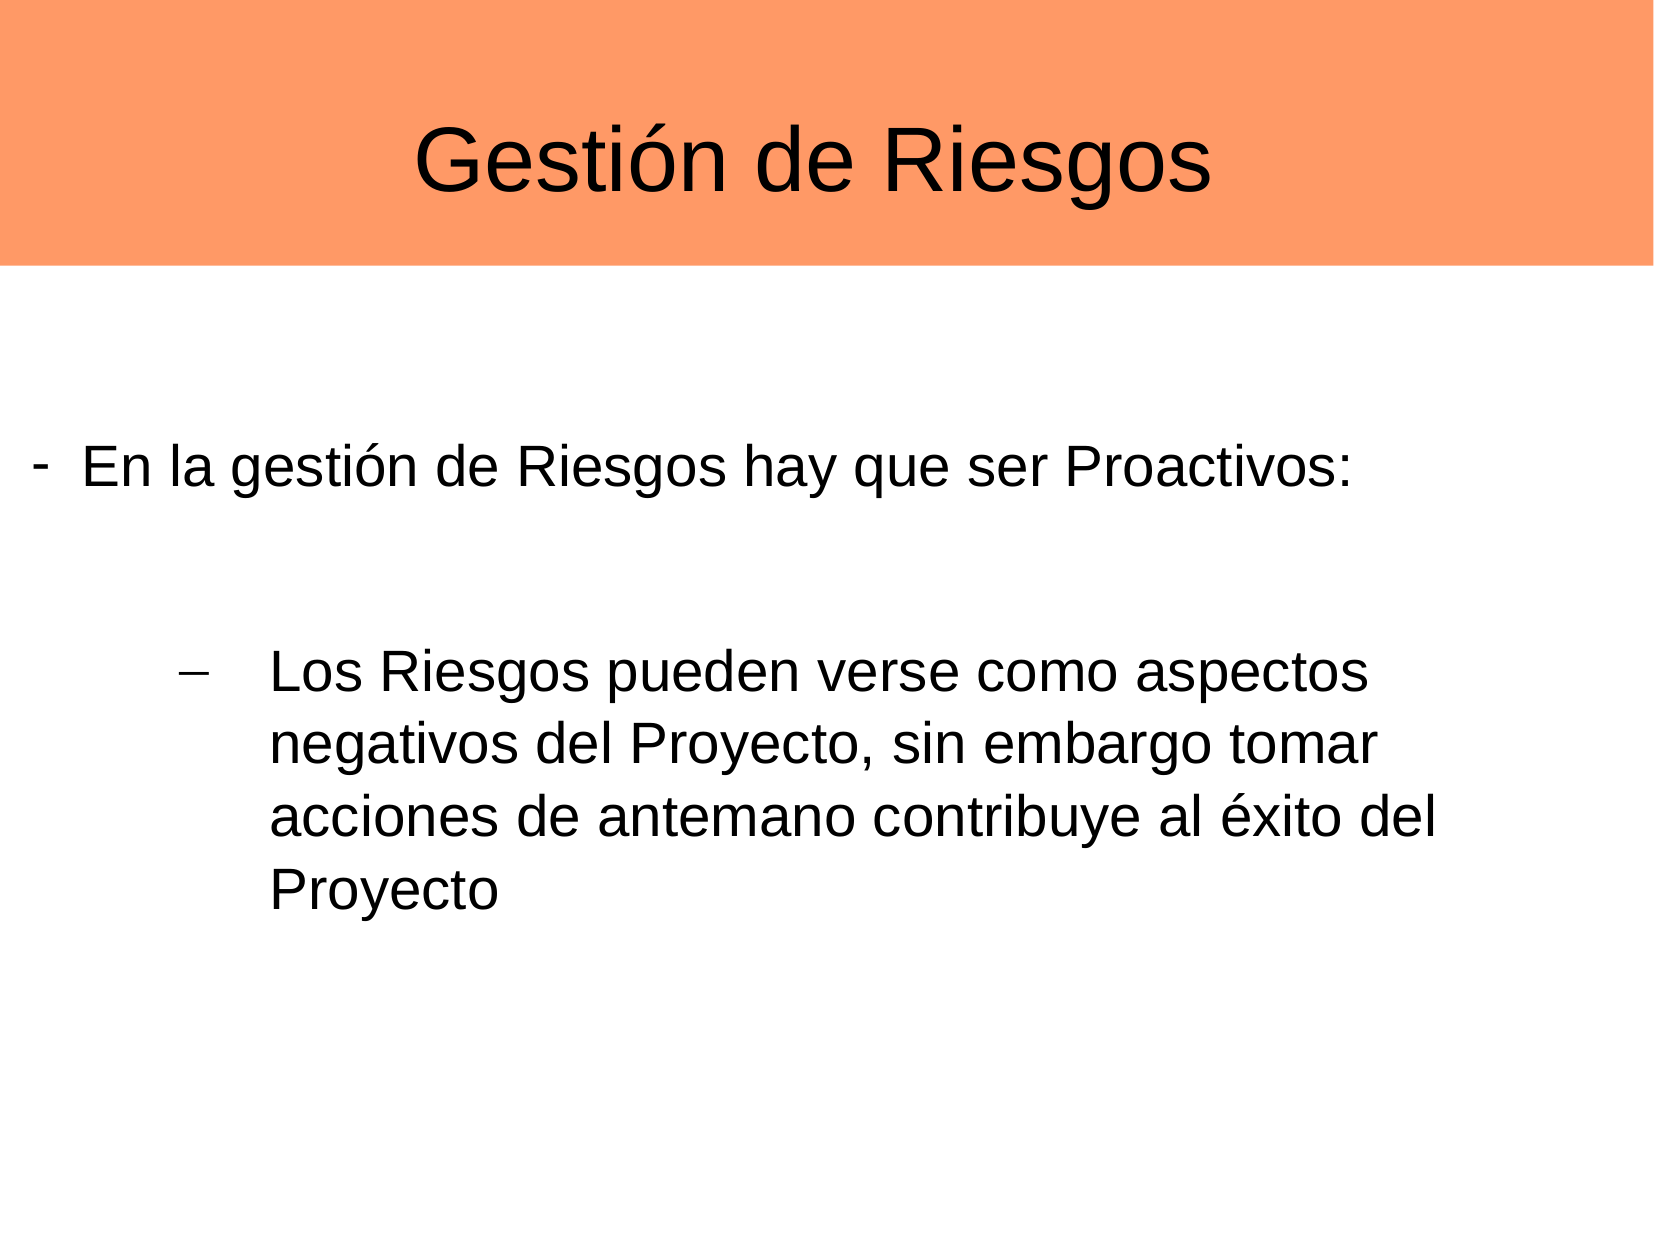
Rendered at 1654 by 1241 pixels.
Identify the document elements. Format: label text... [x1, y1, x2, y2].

text_box En la gestión de Riesgos hay que ser Proactivos: Los Riesgos pueden verse como aspectos negativos del Proyecto, sin embargo tomar acciones de antemano contribuye al éxito del Proyecto [29, 325, 1624, 1105]
text_box [0, 0, 1654, 266]
text_box Gestión de Riesgos [82, 56, 1571, 249]
